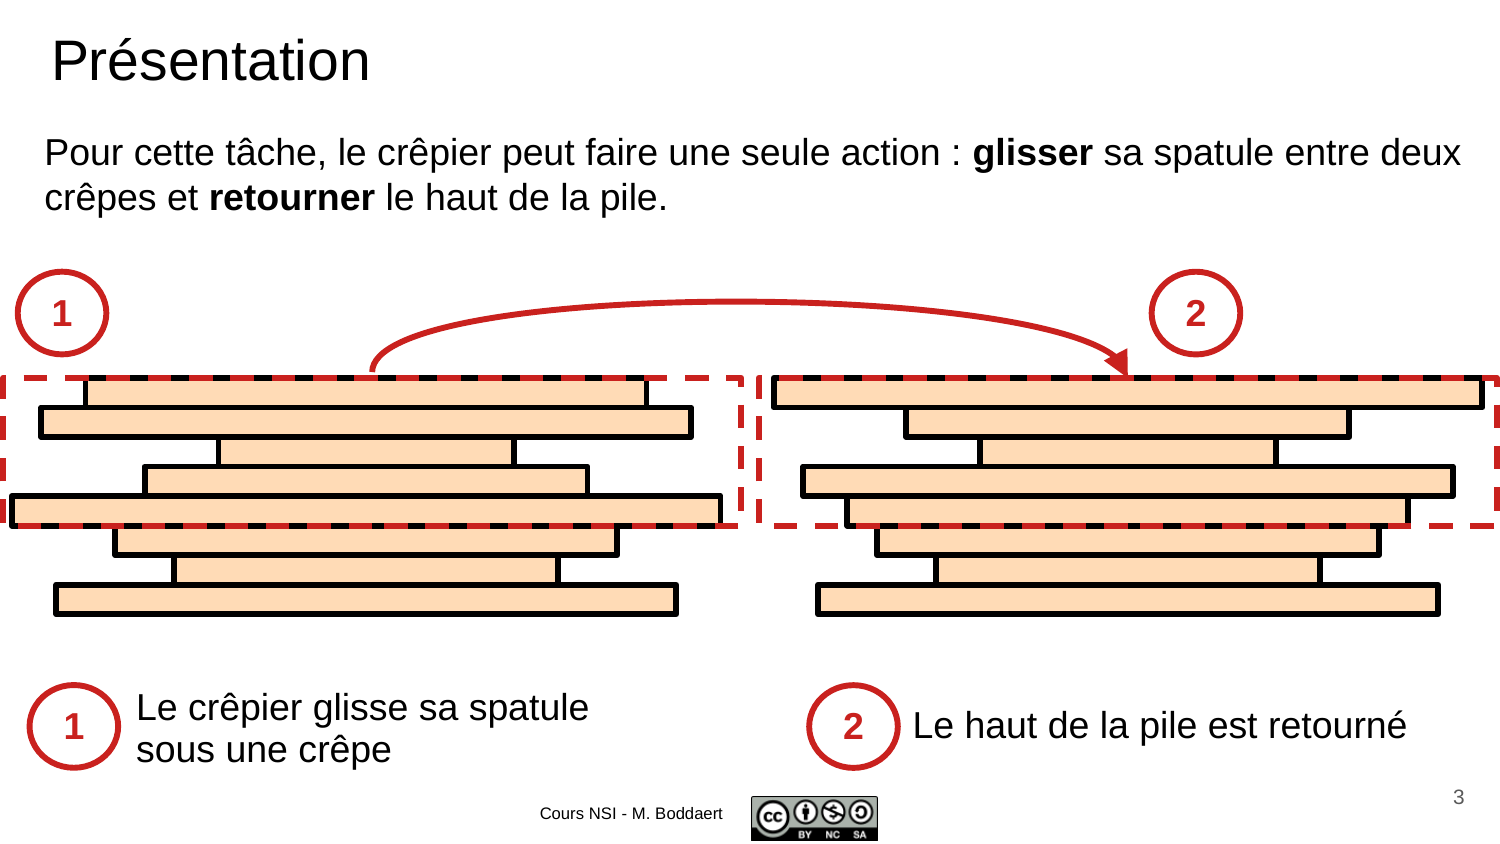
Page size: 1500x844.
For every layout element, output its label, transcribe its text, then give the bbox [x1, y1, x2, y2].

text_box 2 [1151, 271, 1241, 355]
text_box 1 [29, 685, 119, 768]
title Présentation [51, 13, 1449, 108]
text_box 1 [17, 271, 107, 355]
text_box Le crêpier glisse sa spatule sous une crêpe [121, 679, 668, 782]
text_box Pour cette tâche, le crêpier peut faire une seule action : glisser sa spatule entre deux crêpes et retourner le haut de la pile. [29, 120, 1477, 237]
text_box 2 [809, 685, 898, 768]
picture [751, 796, 878, 841]
text_box [773, 377, 1483, 615]
text_box [11, 377, 721, 615]
text_box Le haut de la pile est retourné [897, 696, 1442, 756]
slide_number <numéro> [1389, 764, 1480, 830]
